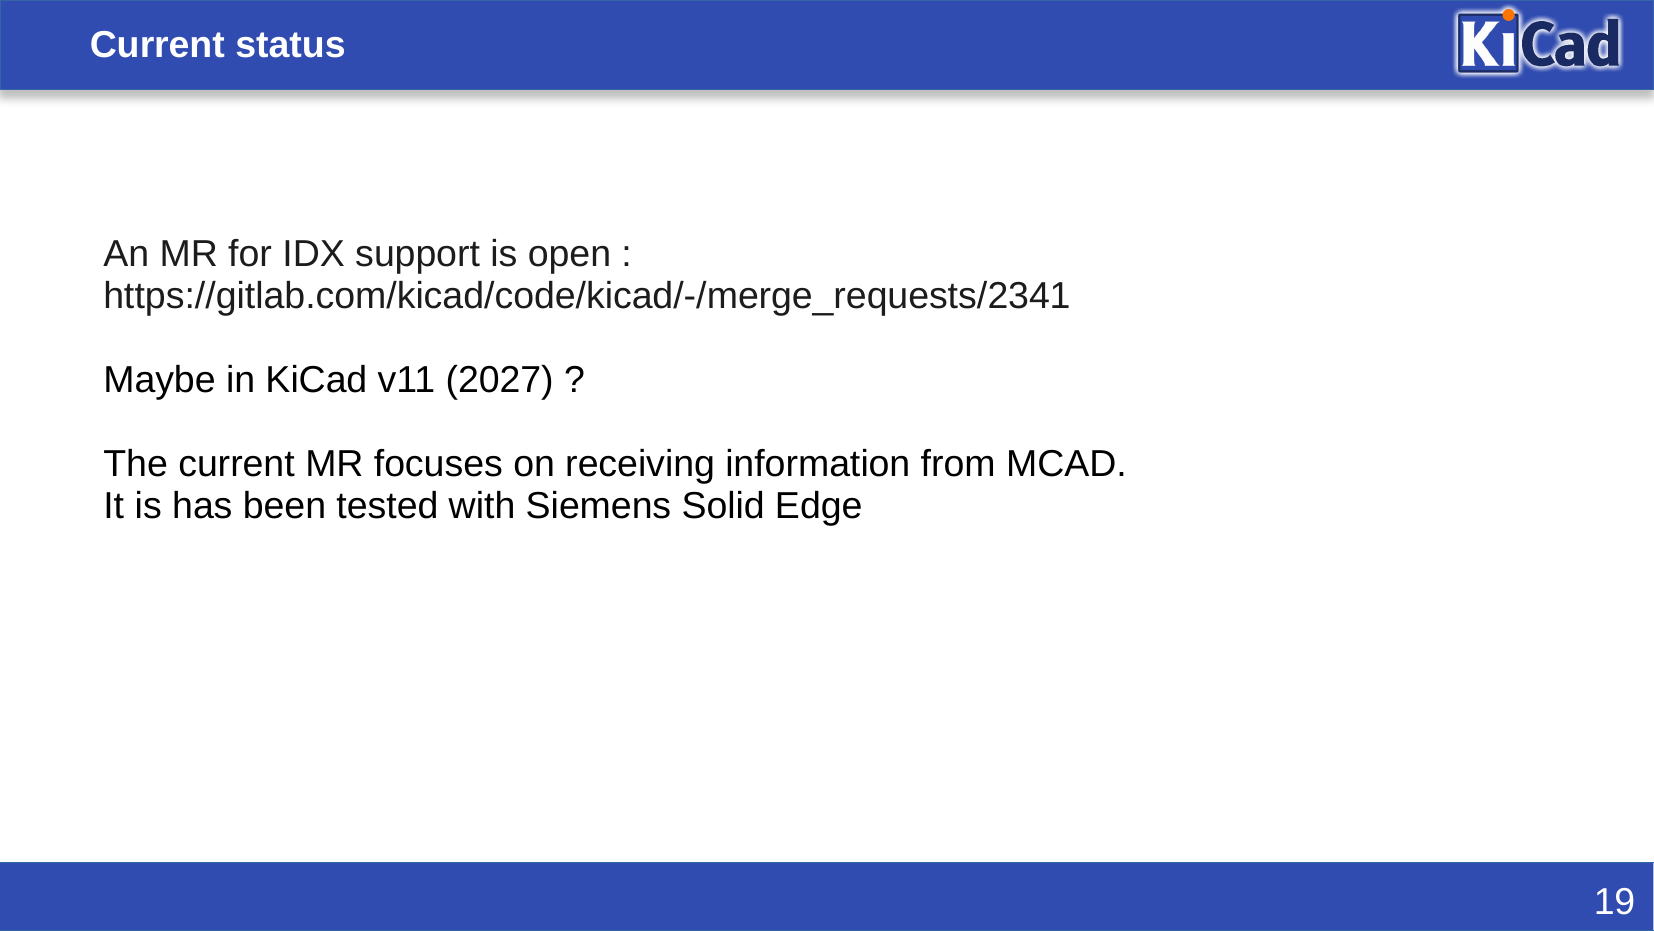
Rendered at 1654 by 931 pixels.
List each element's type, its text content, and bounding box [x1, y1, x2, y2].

text_box [1162, 90, 1651, 226]
text_box <number> [1387, 873, 1651, 931]
text_box [0, 862, 1654, 931]
text_box An MR for IDX support is open : https://gitlab.com/kicad/code/kicad/-/merge_requests/2341 Maybe in KiCad v11 (2027) ? The current MR focuses on receiving information from MCAD. It is has been tested with Siemens Solid Edge [88, 225, 1313, 576]
picture [1412, 0, 1654, 92]
text_box Current status [0, 0, 1412, 90]
